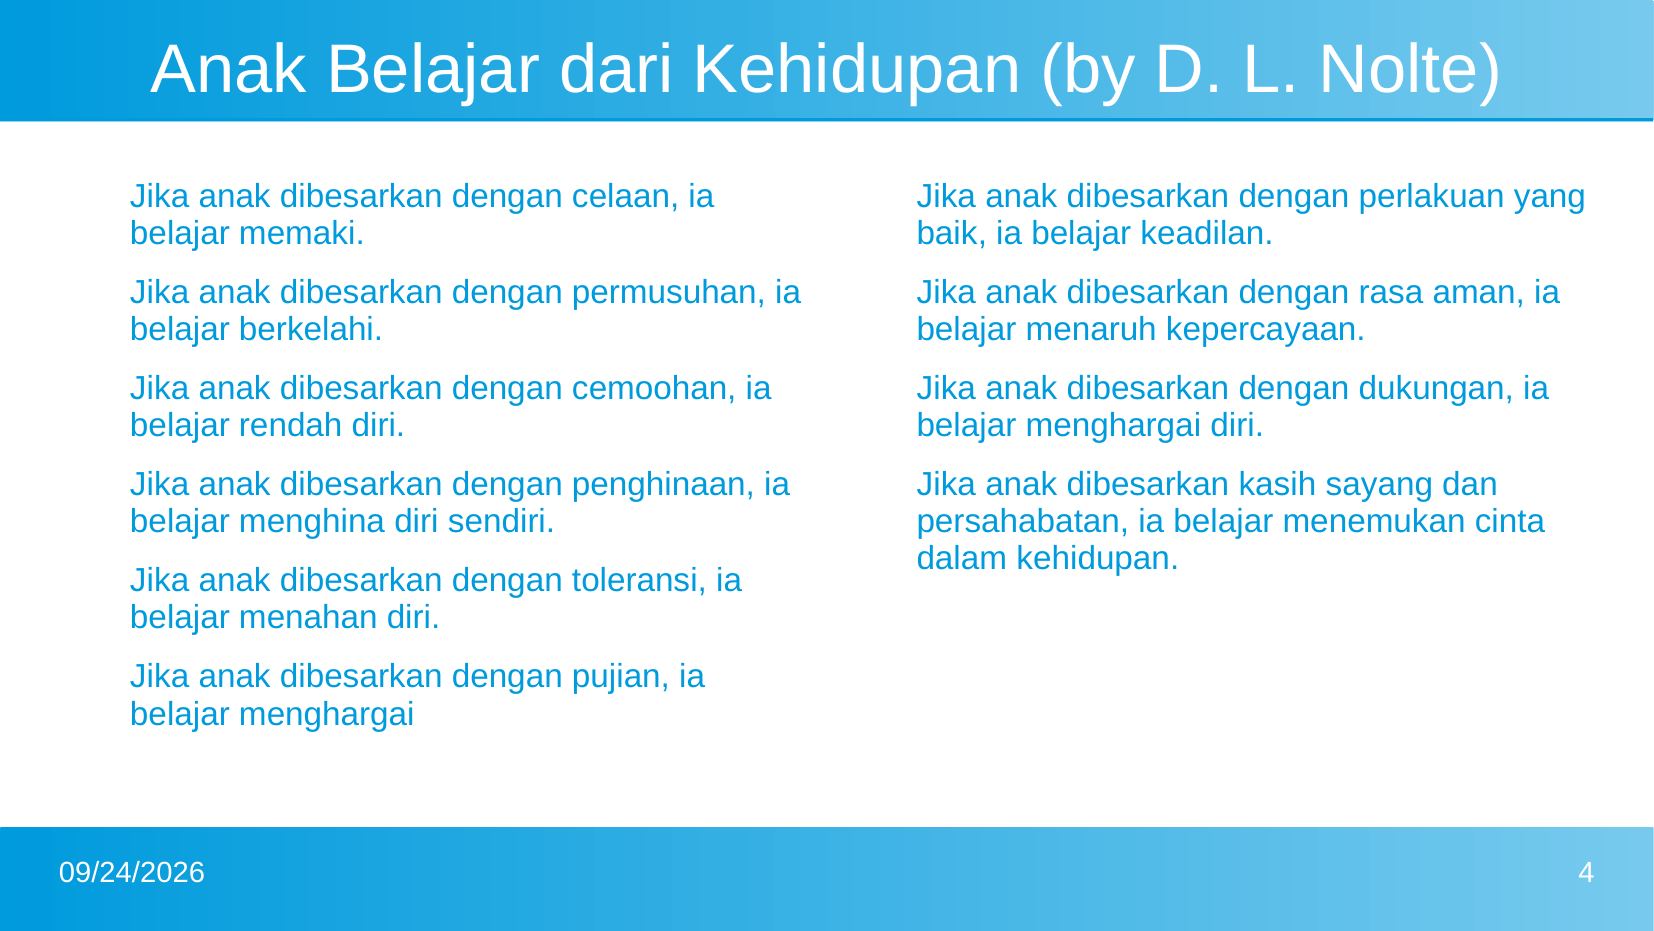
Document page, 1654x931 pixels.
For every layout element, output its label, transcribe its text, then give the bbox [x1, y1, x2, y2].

list Jika anak dibesarkan dengan perlakuan yang baik, ia belajar keadilan. Jika anak dibesarkan dengan rasa aman, ia belajar menaruh kepercayaan. Jika anak dibesarkan dengan dukungan, ia belajar menghargai diri. Jika anak dibesarkan kasih sayang dan persahabatan, ia belajar menemukan cinta dalam kehidupan. [845, 177, 1596, 768]
list Jika anak dibesarkan dengan celaan, ia belajar memaki. Jika anak dibesarkan dengan permusuhan, ia belajar berkelahi. Jika anak dibesarkan dengan cemoohan, ia belajar rendah diri. Jika anak dibesarkan dengan penghinaan, ia belajar menghina diri sendiri. Jika anak dibesarkan dengan toleransi, ia belajar menahan diri. Jika anak dibesarkan dengan pujian, ia belajar menghargai [59, 177, 809, 768]
title Anak Belajar dari Kehidupan (by D. L. Nolte) [59, 29, 1595, 108]
